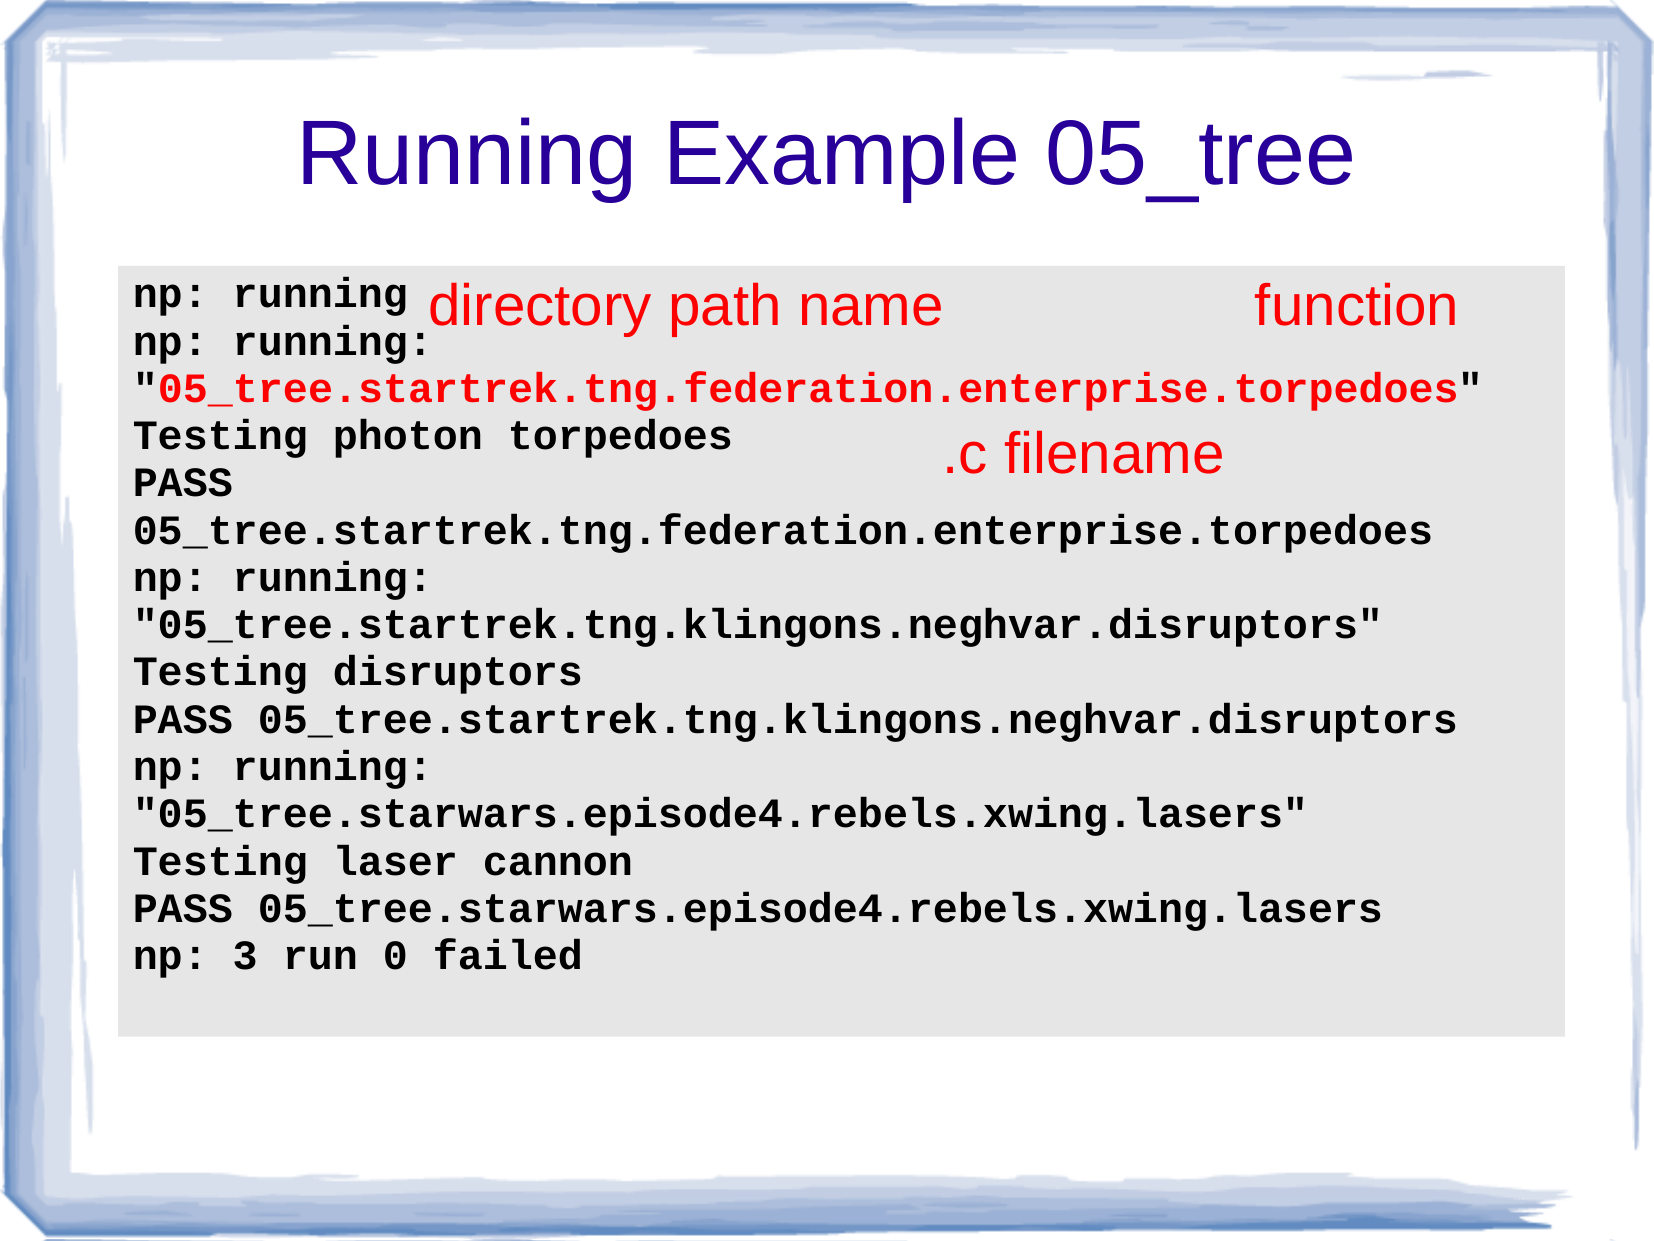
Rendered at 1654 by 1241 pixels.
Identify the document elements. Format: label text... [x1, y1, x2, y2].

title Running Example 05_tree [82, 49, 1571, 257]
picture [0, 0, 1654, 1241]
text_box directory path name [413, 265, 960, 355]
text_box np: running np: running: "05_tree.startrek.tng.federation.enterprise.torpedoes" Testing photon torpedoes PASS 05_tree.startrek.tng.federation.enterprise.torpedoes np: running: "05_tree.startrek.tng.klingons.neghvar.disruptors" Testing disruptors PASS 05_tree.startrek.tng.klingons.neghvar.disruptors np: running: "05_tree.starwars.episode4.rebels.xwing.lasers" Testing laser cannon PASS 05_tree.starwars.episode4.rebels.xwing.lasers np: 3 run 0 failed [118, 265, 1565, 1037]
text_box .c filename [927, 413, 1241, 502]
text_box function [1240, 265, 1506, 355]
